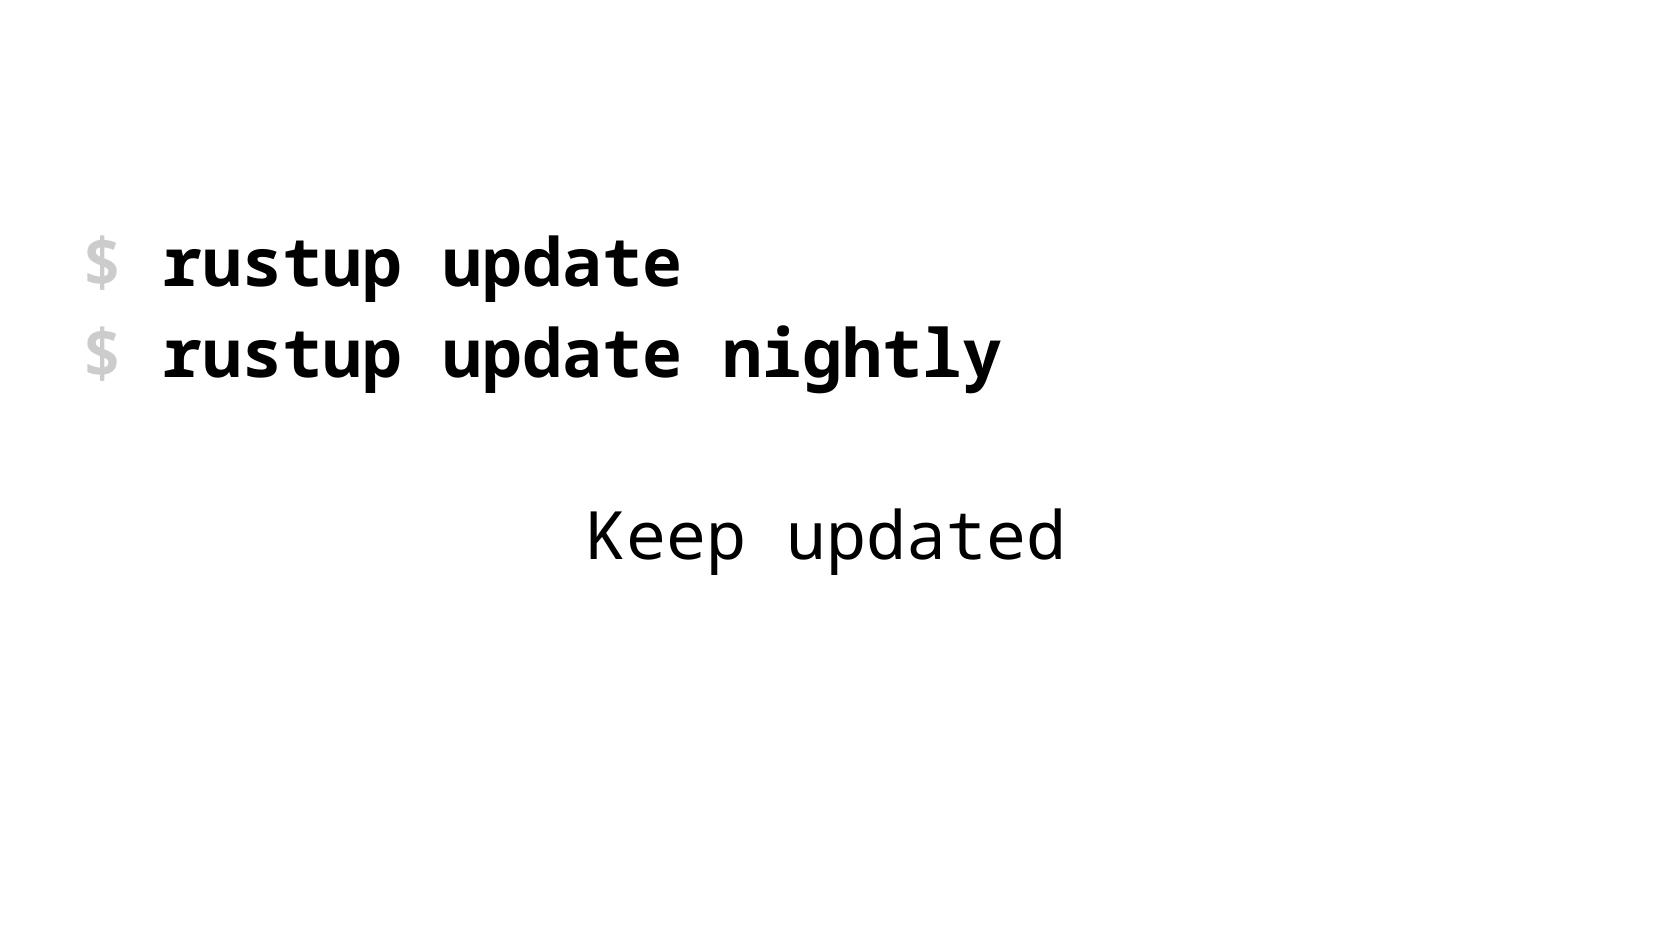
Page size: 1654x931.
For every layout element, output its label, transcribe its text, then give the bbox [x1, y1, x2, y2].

subtitle $ rustup update $ rustup update nightly Keep updated [82, 37, 1571, 758]
